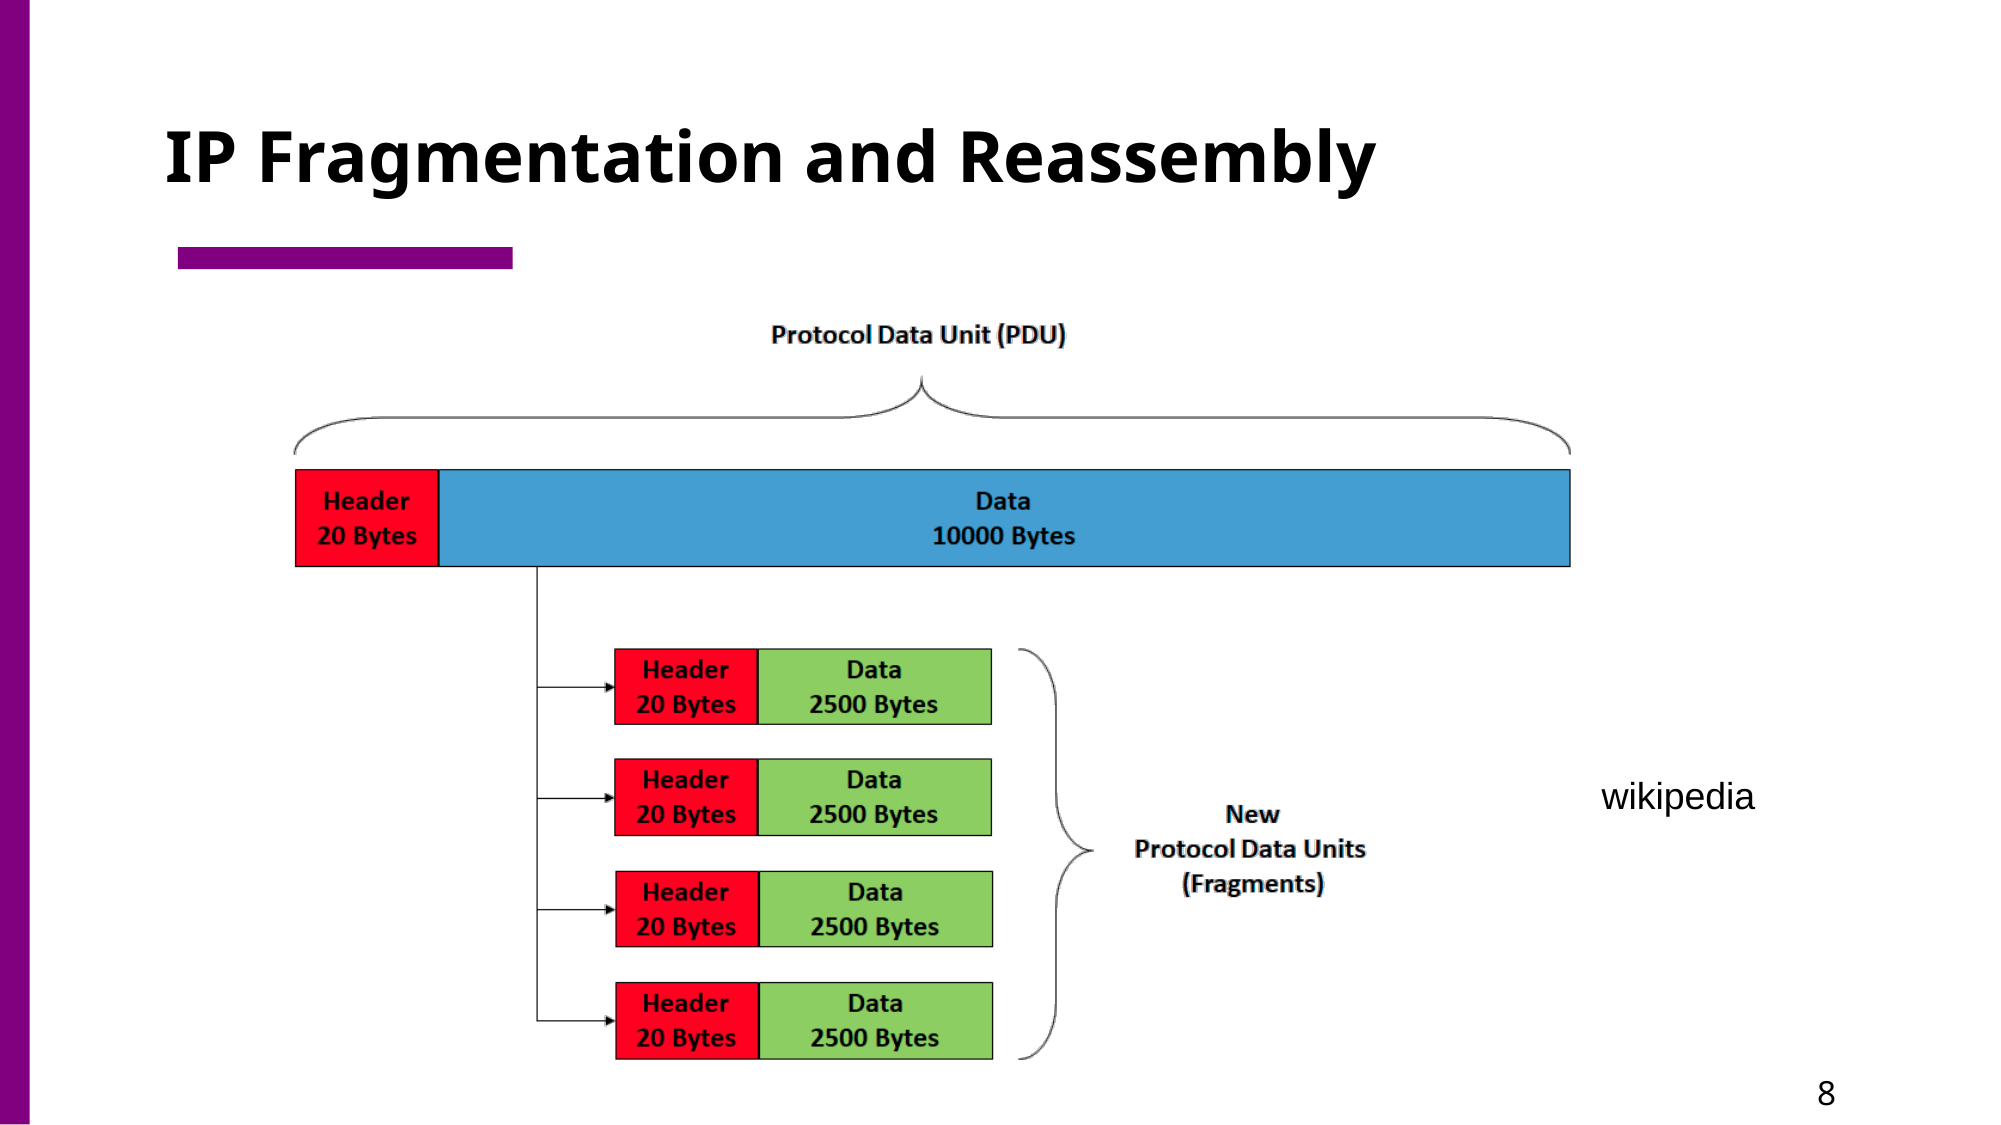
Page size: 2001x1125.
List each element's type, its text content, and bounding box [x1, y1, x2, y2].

text_box IP Fragmentation and Reassembly [151, 0, 1849, 212]
text_box wikipedia [1586, 768, 1771, 826]
picture [270, 297, 1609, 1111]
